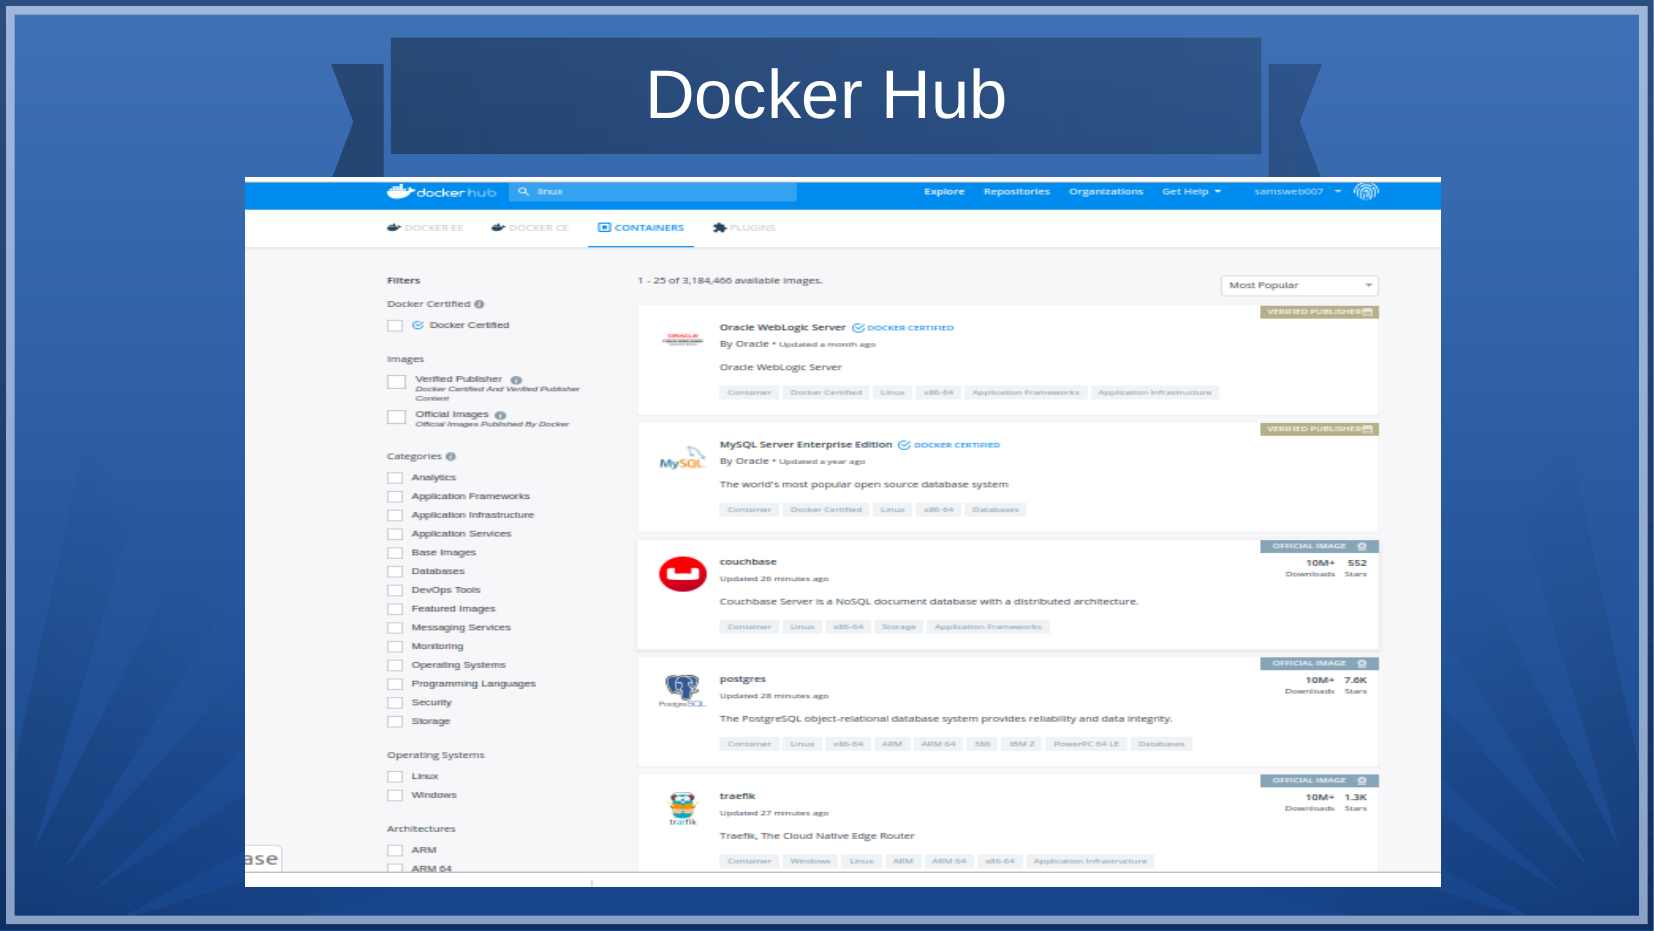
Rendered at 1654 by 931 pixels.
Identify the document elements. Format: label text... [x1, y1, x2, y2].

title Docker Hub [389, 35, 1264, 154]
picture [245, 177, 1441, 887]
